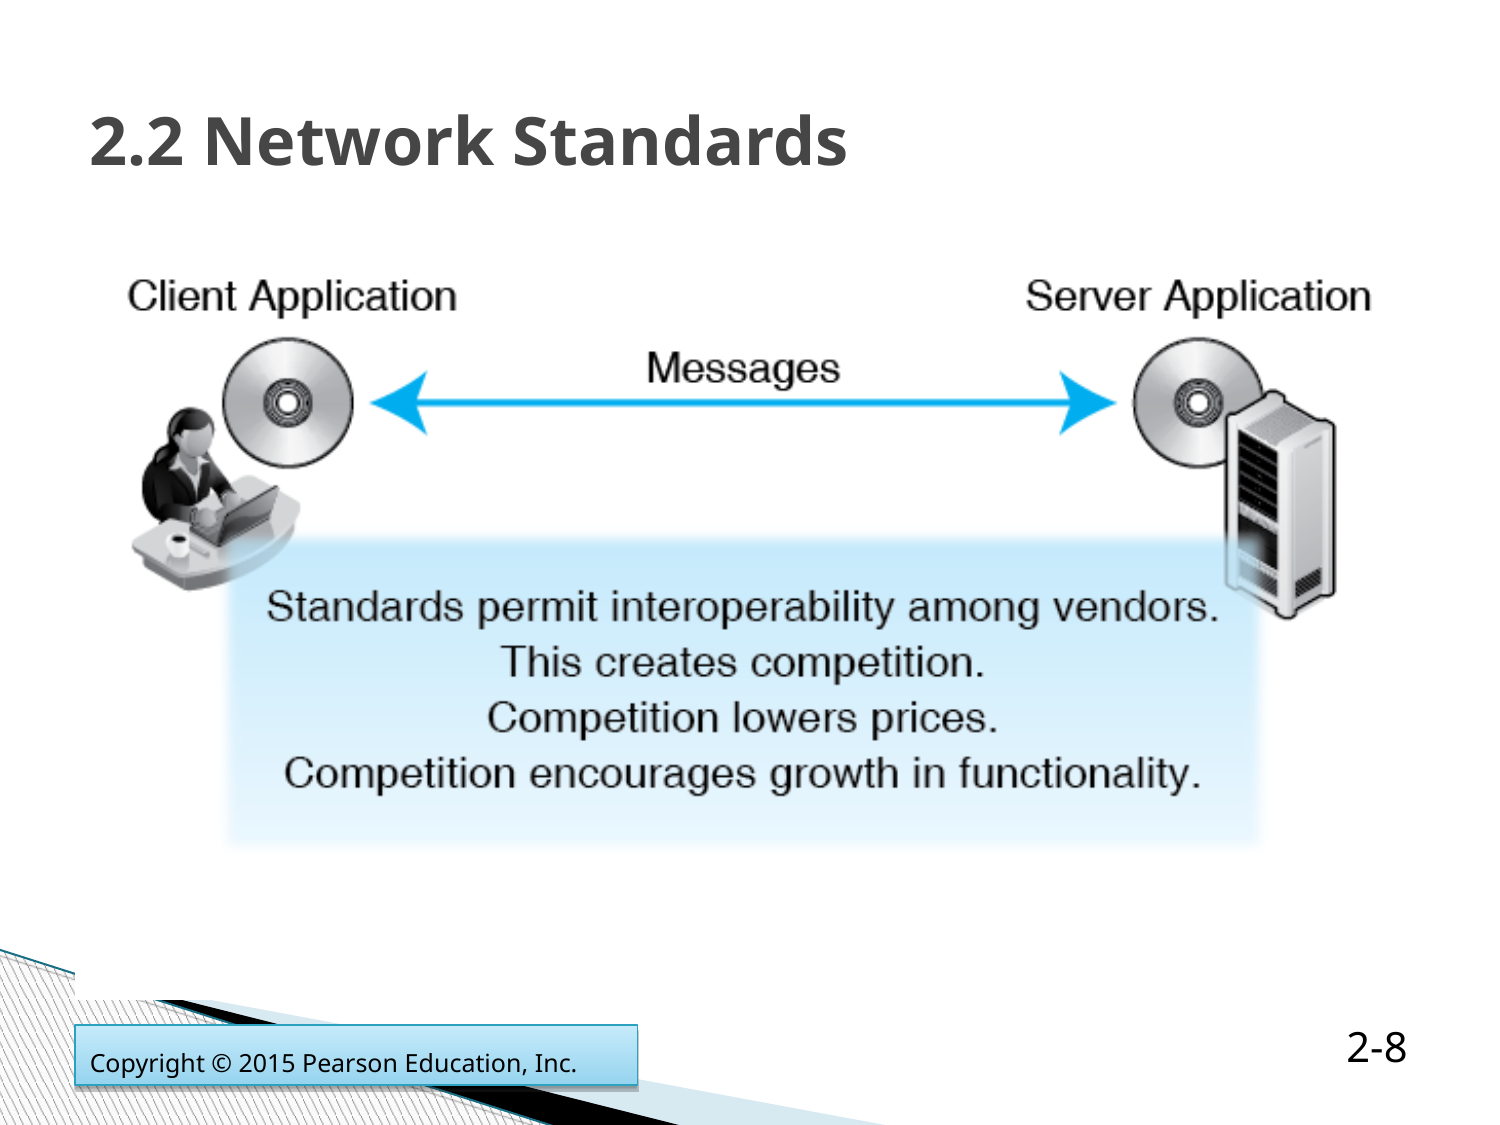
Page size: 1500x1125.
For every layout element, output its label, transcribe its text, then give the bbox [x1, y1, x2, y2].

picture [0, 274, 1413, 1125]
title 2.2 Network Standards [75, 45, 1425, 233]
footer Copyright © 2015 Pearson Education, Inc. [75, 1025, 638, 1085]
slide_number 2-1 [1275, 1025, 1423, 1085]
